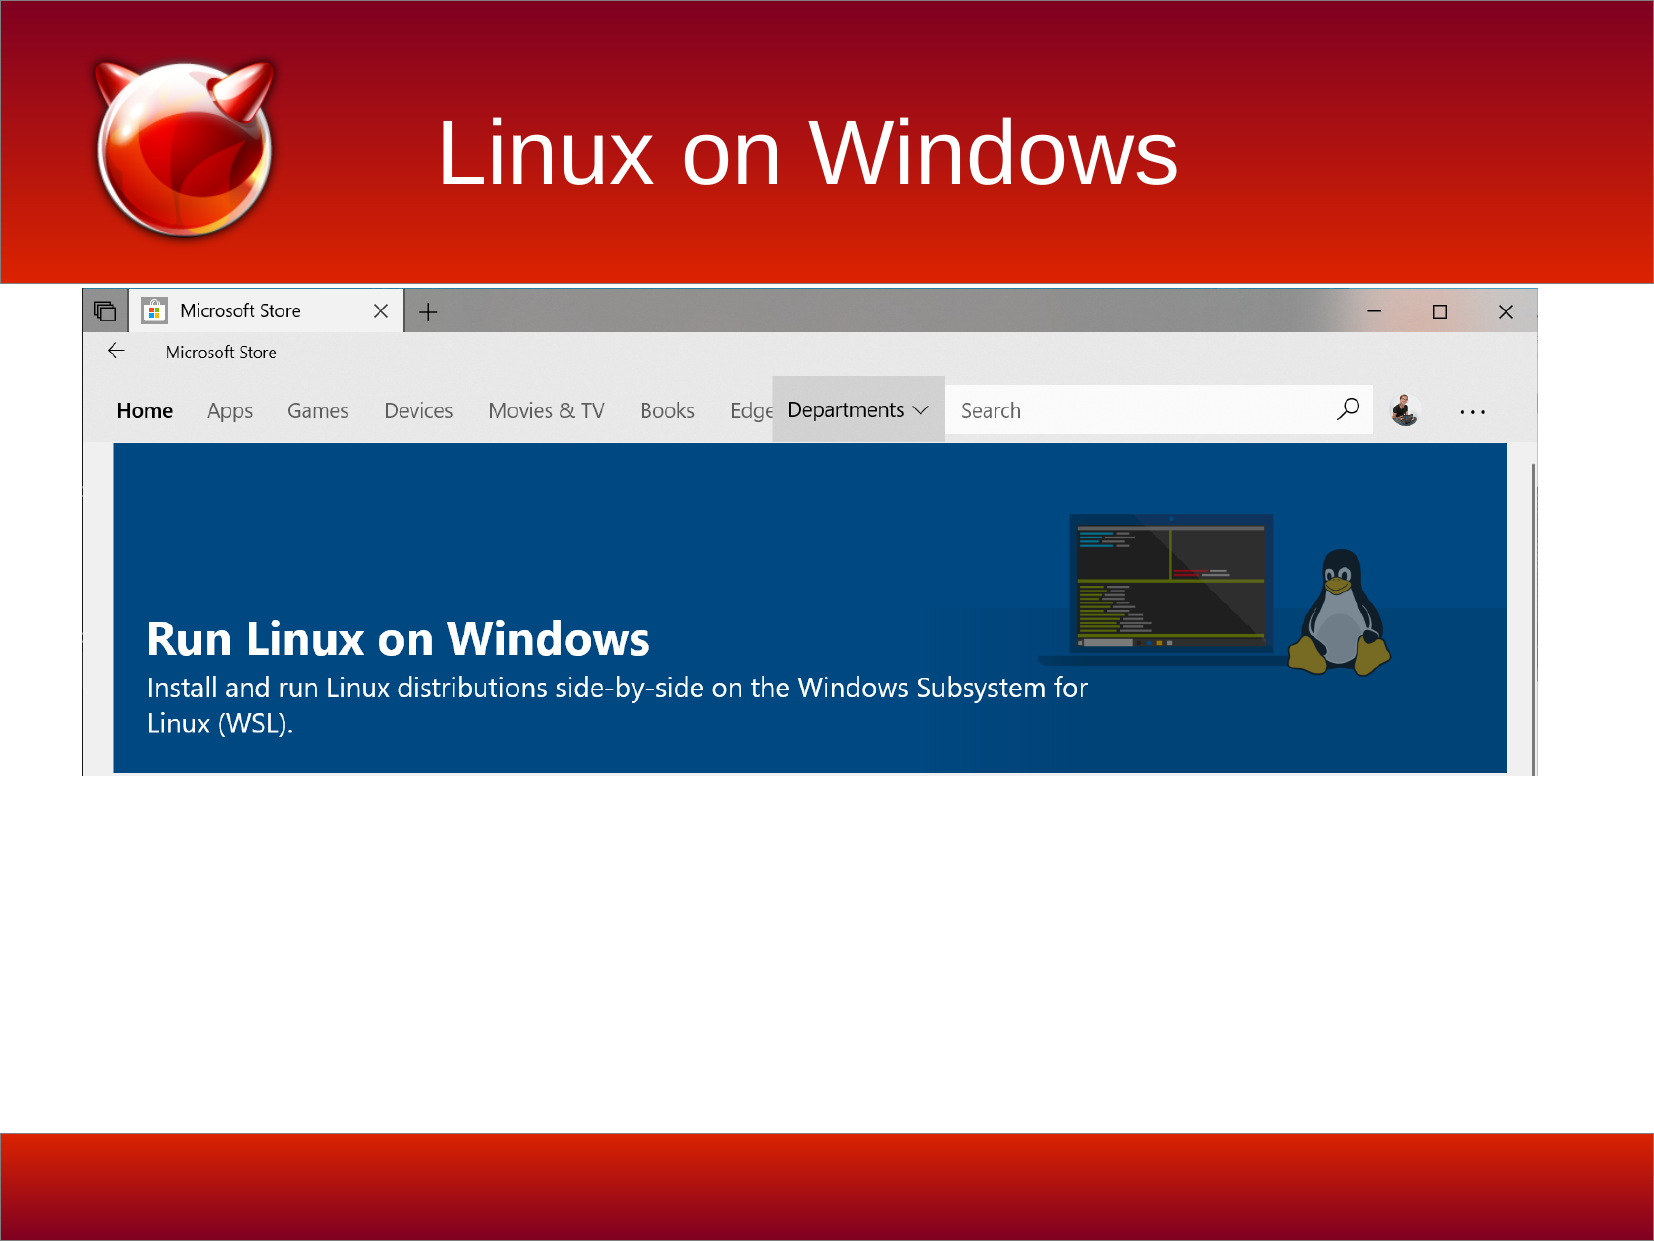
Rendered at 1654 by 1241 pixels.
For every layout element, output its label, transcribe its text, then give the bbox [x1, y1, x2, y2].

picture [82, 288, 1538, 776]
title Linux on Windows [82, 49, 1536, 257]
